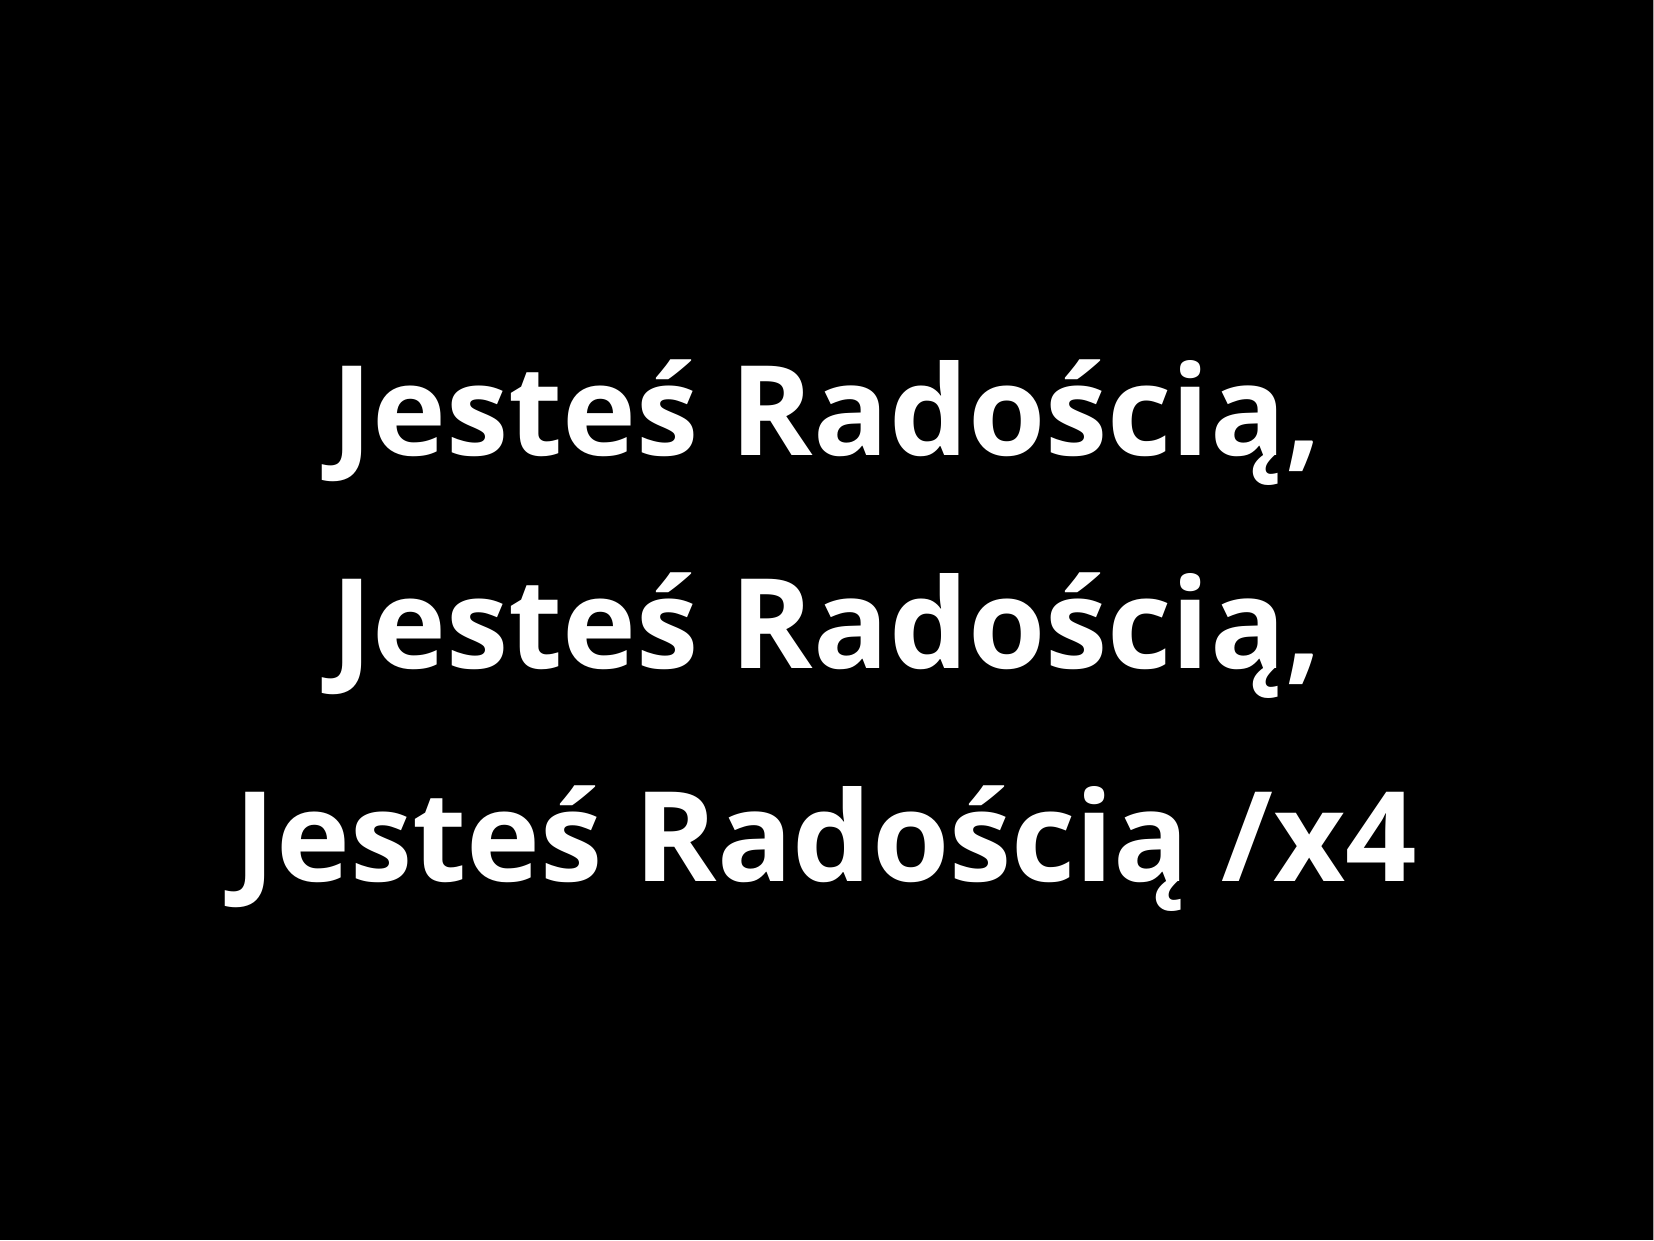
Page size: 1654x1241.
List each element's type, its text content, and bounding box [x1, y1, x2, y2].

title Jesteś Radością, ppp Jesteś Radością, ppp Jesteś Radością /x4 [0, 0, 1654, 1241]
